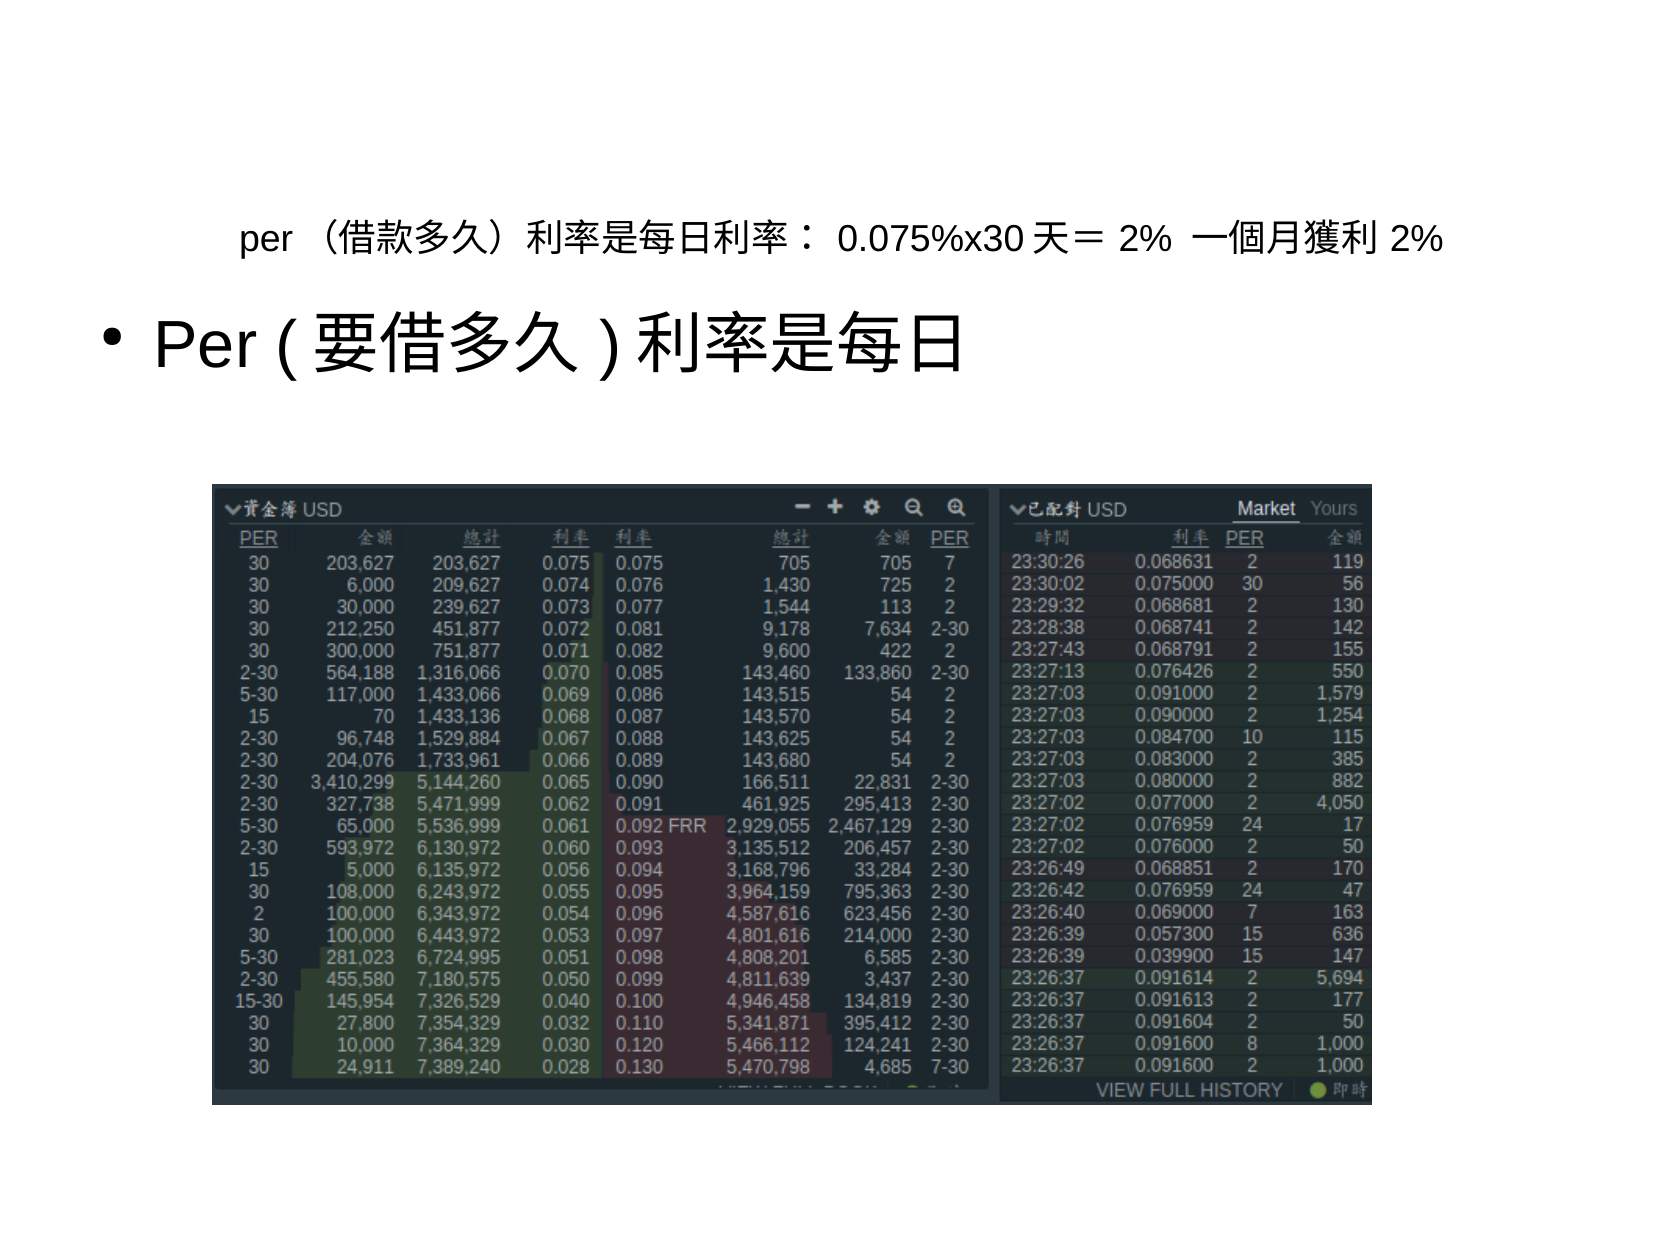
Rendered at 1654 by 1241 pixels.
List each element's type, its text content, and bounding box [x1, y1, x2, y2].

list Per (要借多久)利率是每日 [82, 290, 1571, 1010]
picture [212, 484, 1372, 1105]
text_box per（借款多久）利率是每日利率：0.075%x30天＝2% 一個月獲利2% [224, 200, 1453, 304]
